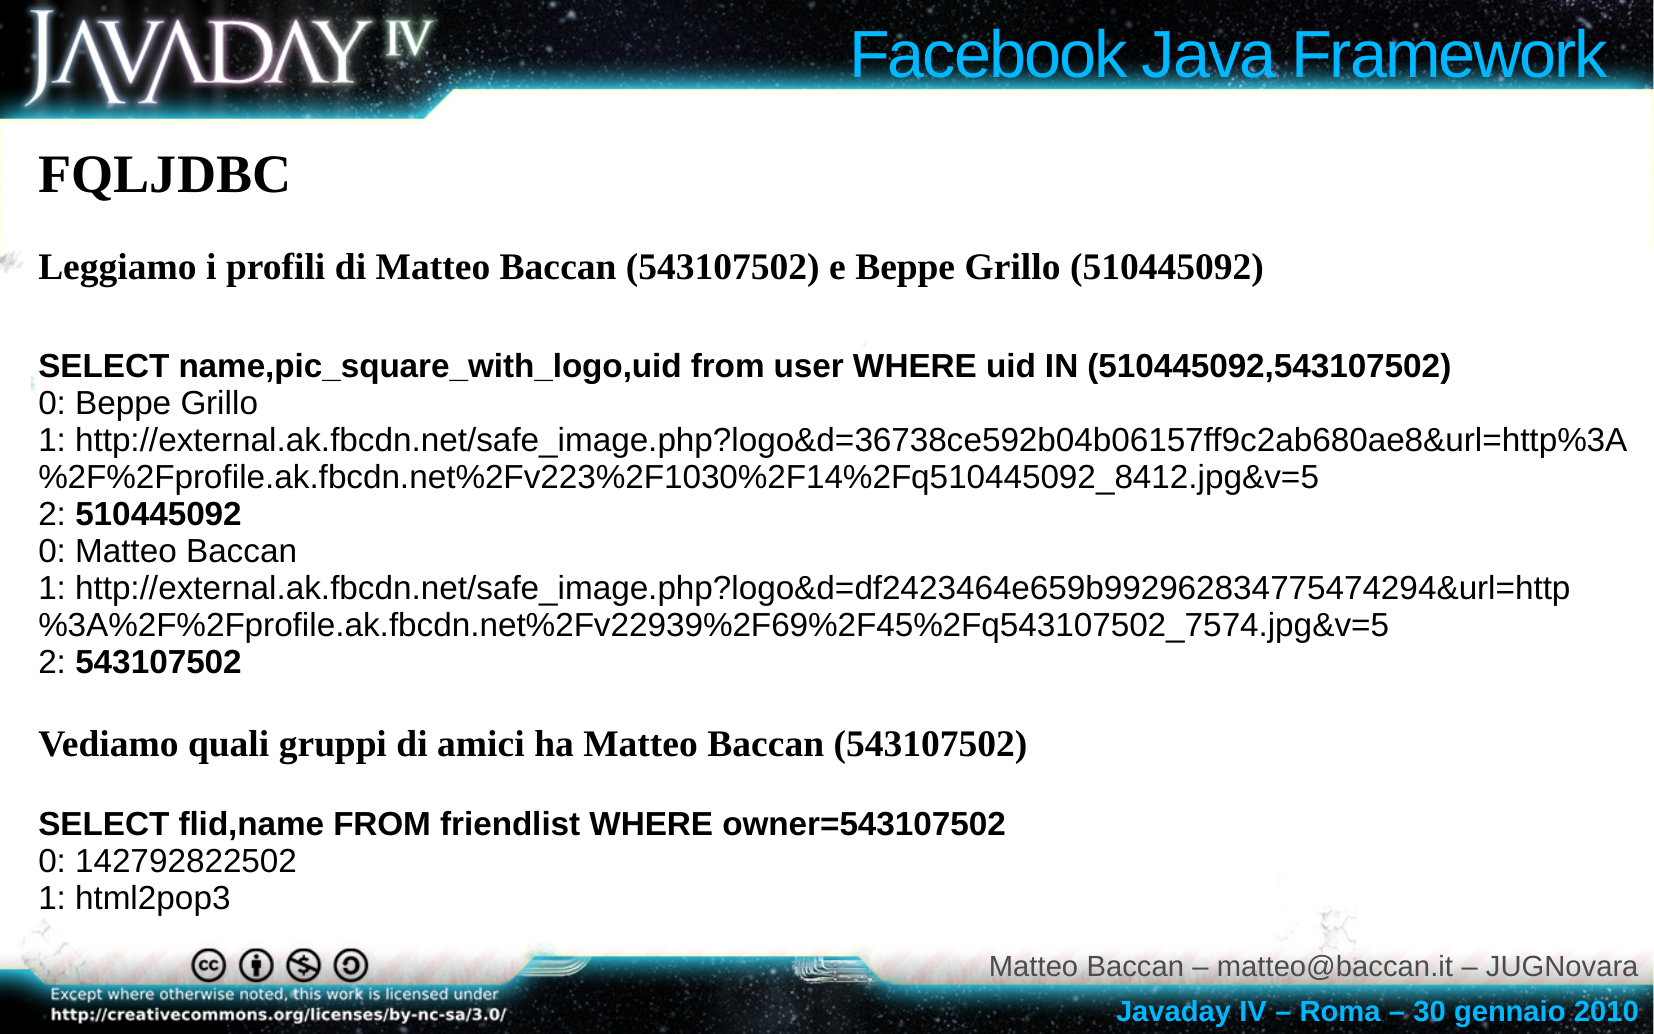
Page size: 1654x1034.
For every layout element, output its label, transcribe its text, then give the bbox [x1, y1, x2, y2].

picture [0, 0, 1654, 1034]
title Facebook Java Framework [132, 5, 1609, 103]
text_box FQLJDBC Leggiamo i profili di Matteo Baccan (543107502) e Beppe Grillo (510445092) SELECT name,pic_square_with_logo,uid from user WHERE uid IN (510445092,543107502) 0: Beppe Grillo 1: http://external.ak.fbcdn.net/safe_image.php?logo&d=36738ce592b04b06157ff9c2ab680ae8&url=http%3A%2F%2Fprofile.ak.fbcdn.net%2Fv223%2F1030%2F14%2Fq510445092_8412.jpg&v=5 2: 510445092 0: Matteo Baccan 1: http://external.ak.fbcdn.net/safe_image.php?logo&d=df2423464e659b992962834775474294&url=http%3A%2F%2Fprofile.ak.fbcdn.net%2Fv22939%2F69%2F45%2Fq543107502_7574.jpg&v=5 2: 543107502 Vediamo quali gruppi di amici ha Matteo Baccan (543107502) SELECT flid,name FROM friendlist WHERE owner=543107502 0: 142792822502 1: html2pop3 [23, 137, 1654, 939]
